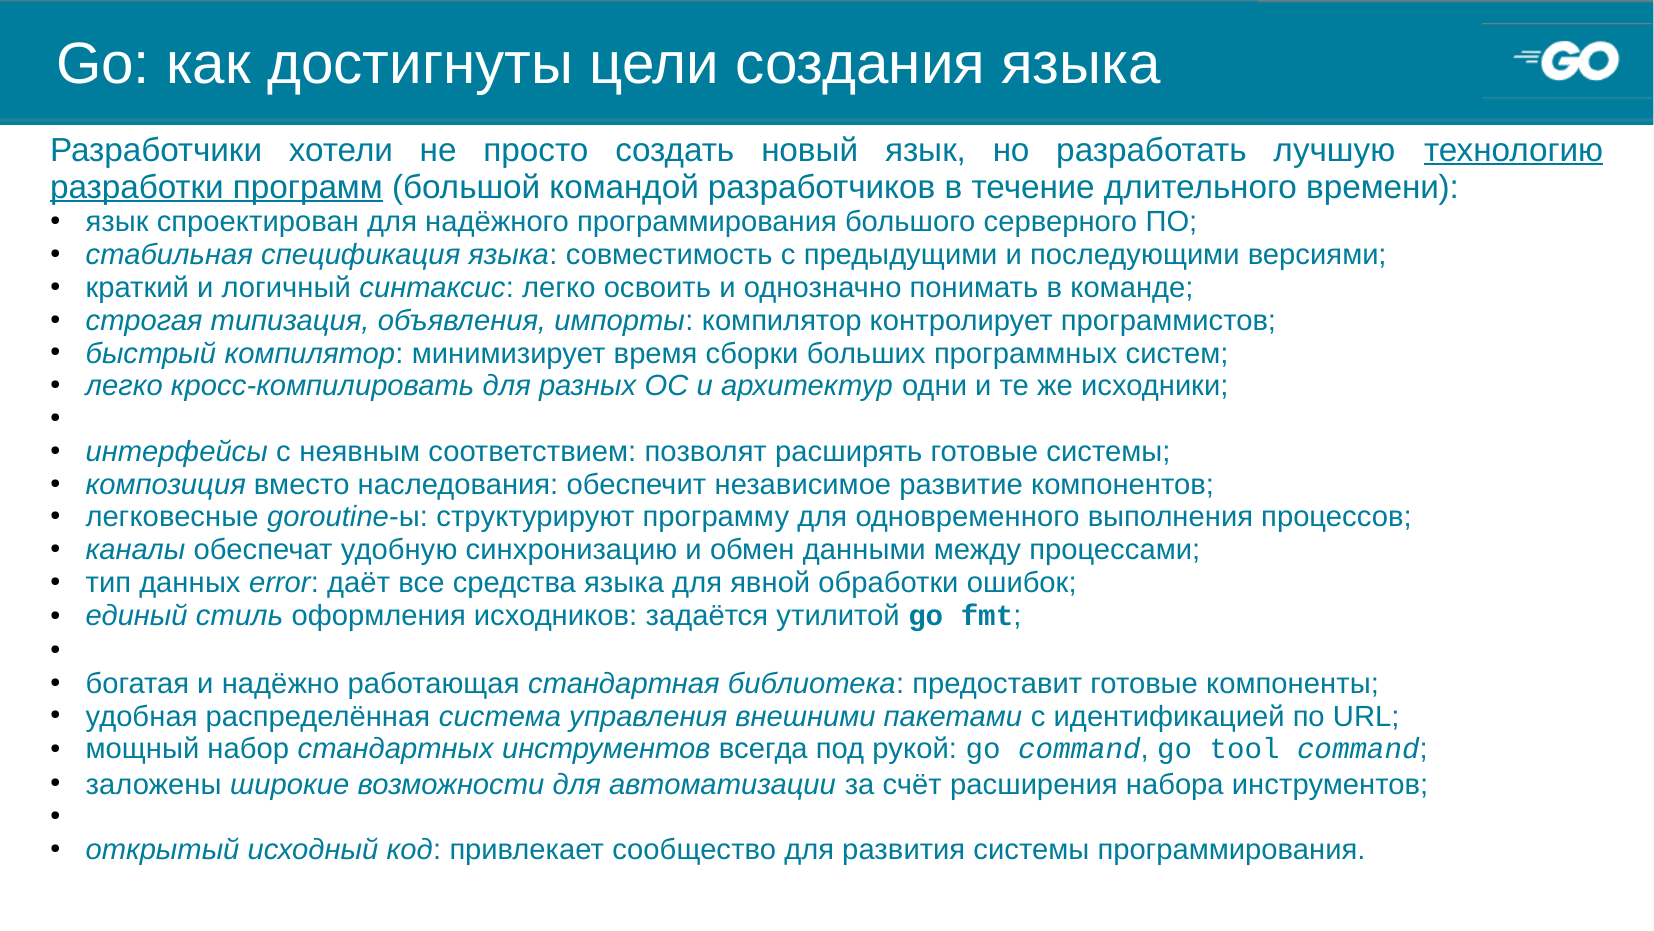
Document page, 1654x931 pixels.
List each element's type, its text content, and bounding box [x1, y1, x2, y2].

text_box Go: как достигнуты цели создания языка [41, 23, 1495, 104]
text_box Разработчики хотели не просто создать новый язык, но разработать лучшую технологию разработки программ (большой командой разработчиков в течение длительного времени): язык спроектирован для надёжного программирования большого серверного ПО; стабильная спецификация языка: совместимость с предыдущими и последующими версиями; краткий и логичный синтаксис: легко освоить и однозначно понимать в команде; строгая типизация, объявления, импорты: компилятор контролирует программистов; быстрый компилятор: минимизирует время сборки больших программных систем; легко кросс-компилировать для разных ОС и архитектур одни и те же исходники; интерфейсы с неявным соответствием: позволят расширять готовые системы; композиция вместо наследования: обеспечит независимое развитие компонентов; легковесные goroutine-ы: структурируют программу для одновременного выполнения процессов; каналы обеспечат удобную синхронизацию и обмен данными между процессами; тип данных error: даёт все средства языка для явной обработки ошибок; единый стиль оформления исходников: задаётся утилитой go fmt; богатая и надёжно работающая стандартная библиотека: предоставит готовые компоненты; удобная распределённая система управления внешними пакетами с идентификацией по URL; мощный набор стандартных инструментов всегда под рукой: go command, go tool command; заложены широкие возможности для автоматизации за счёт расширения набора инструментов; открытый исходный код: привлекает сообщество для развития системы программирования. [35, 124, 1619, 916]
picture [1542, 41, 1619, 81]
